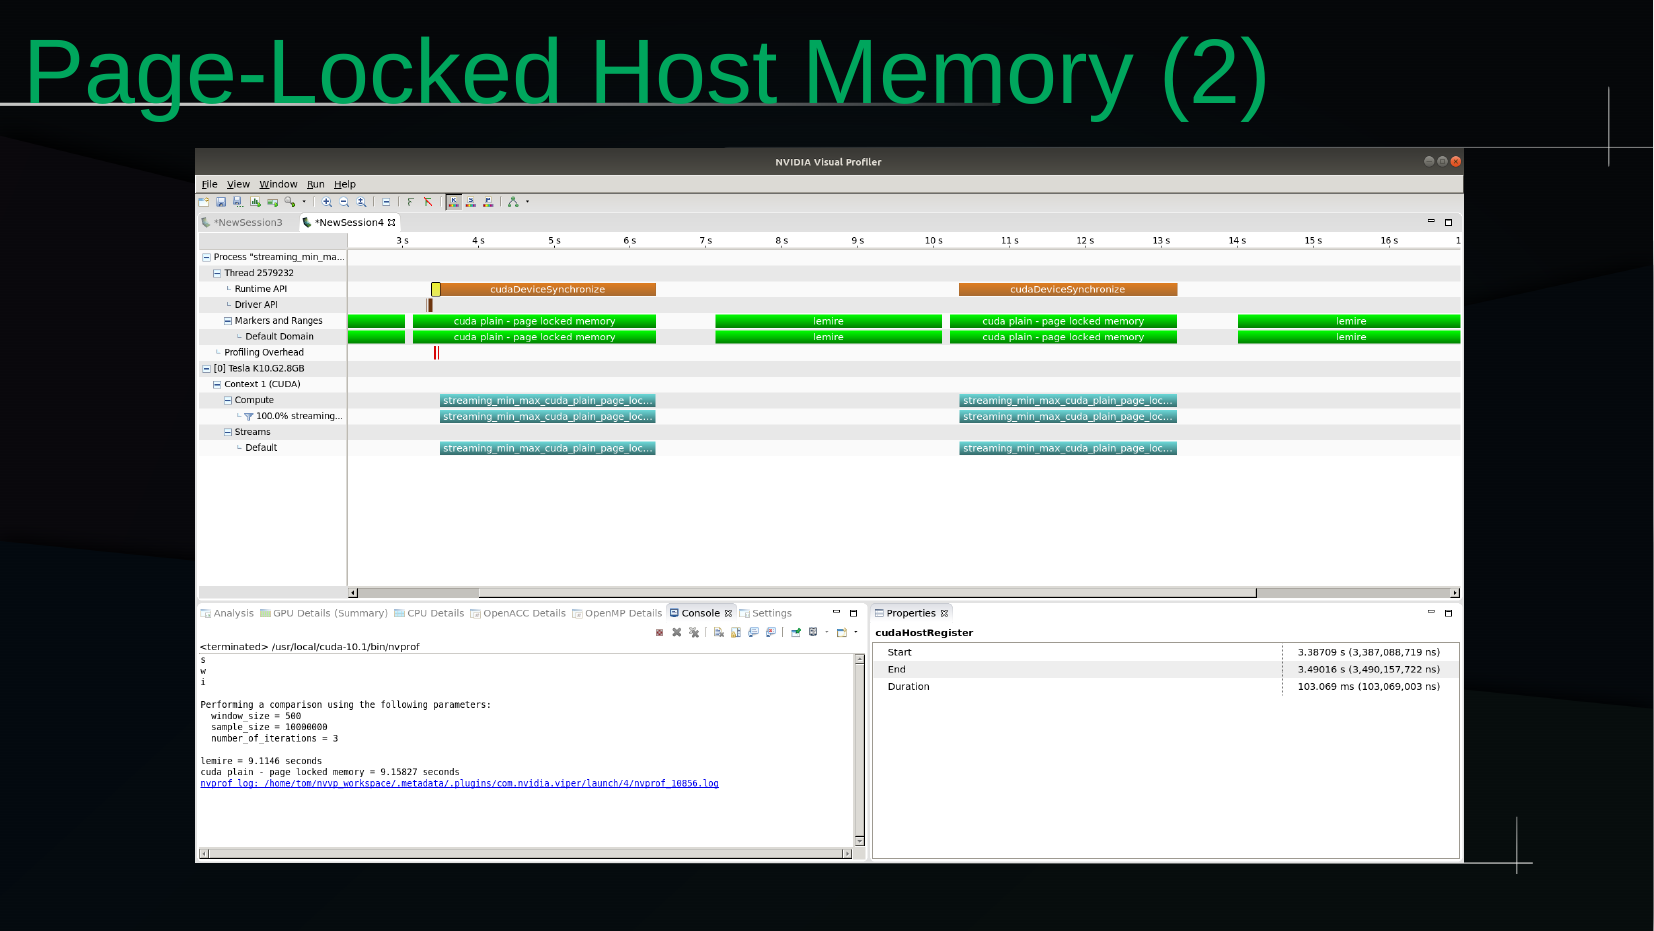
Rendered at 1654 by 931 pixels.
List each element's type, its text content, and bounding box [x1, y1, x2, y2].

picture [0, 0, 1654, 931]
title Page-Locked Host Memory (2) [23, 11, 1589, 119]
